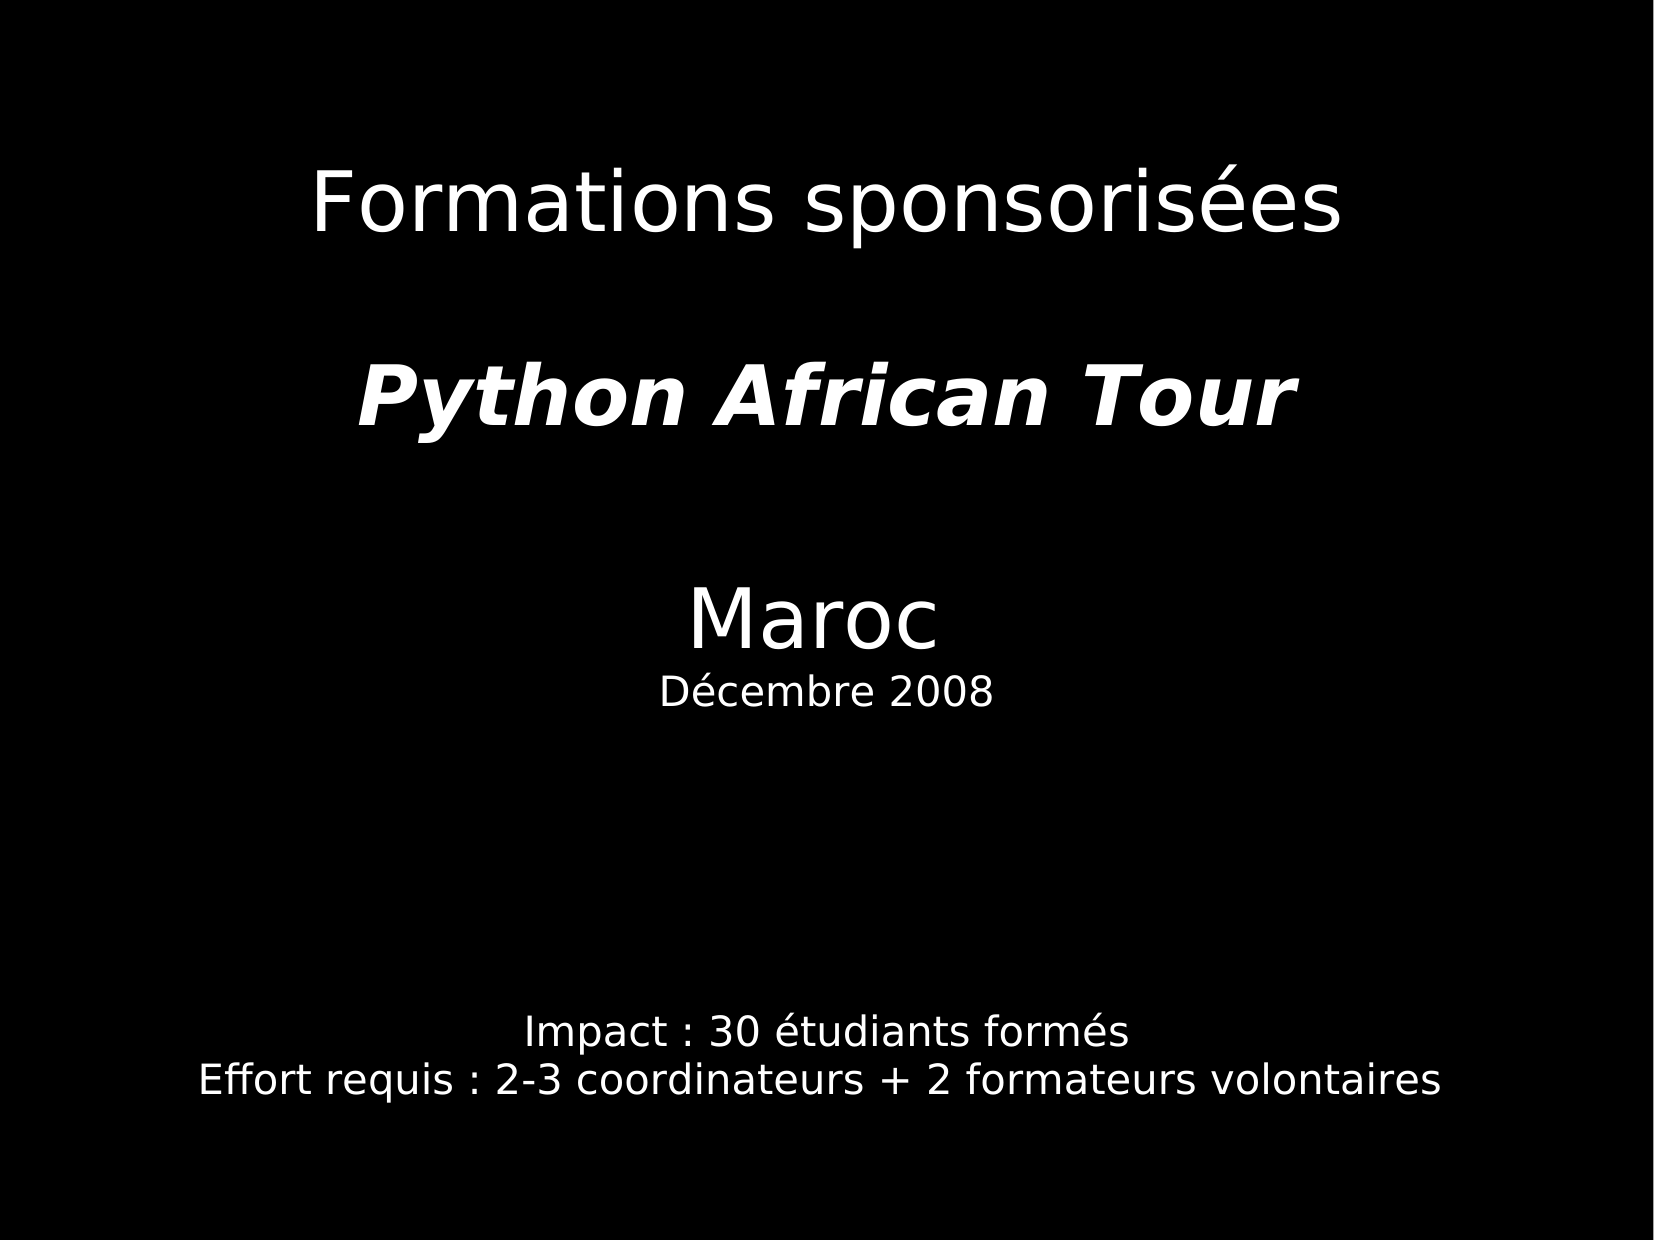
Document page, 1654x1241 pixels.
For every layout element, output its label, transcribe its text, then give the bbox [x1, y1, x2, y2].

text_box Formations sponsorisées Python African Tour Maroc Décembre 2008 Impact : 30 étudiants formés Effort requis : 2-3 coordinateurs + 2 formateurs volontaires [0, 146, 1654, 1112]
